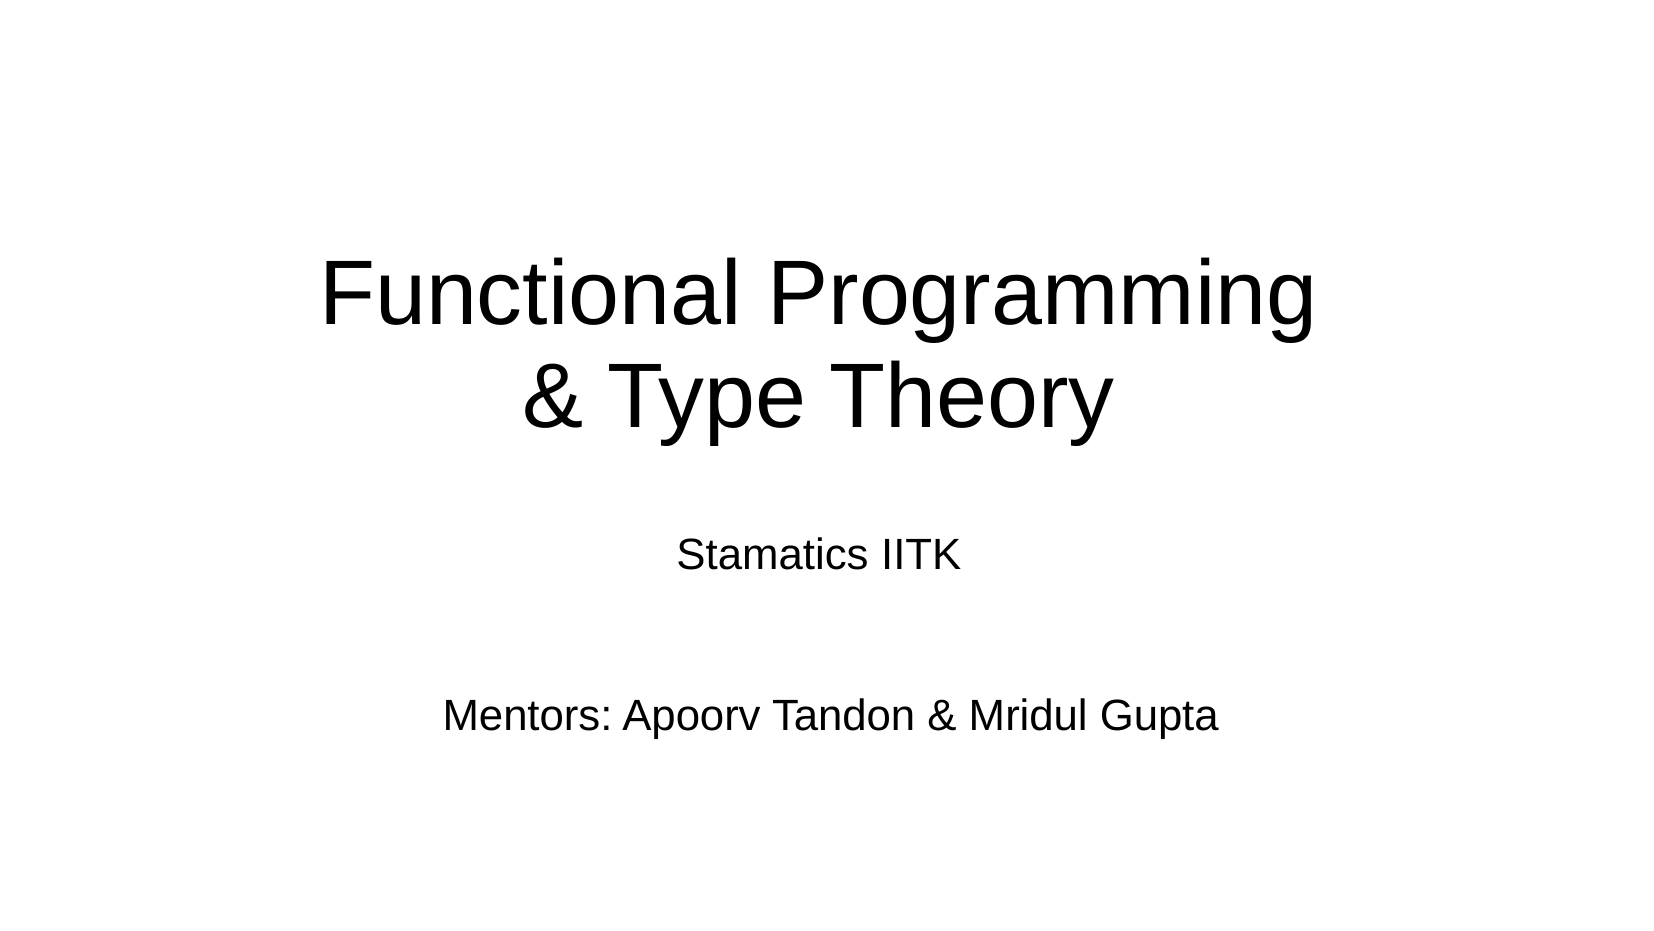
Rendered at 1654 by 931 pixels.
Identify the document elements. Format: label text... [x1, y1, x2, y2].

title Functional Programming & Type Theory [75, 241, 1564, 447]
title Mentors: Apoorv Tandon & Mridul Gupta [86, 637, 1576, 793]
title Stamatics IITK [75, 477, 1564, 633]
